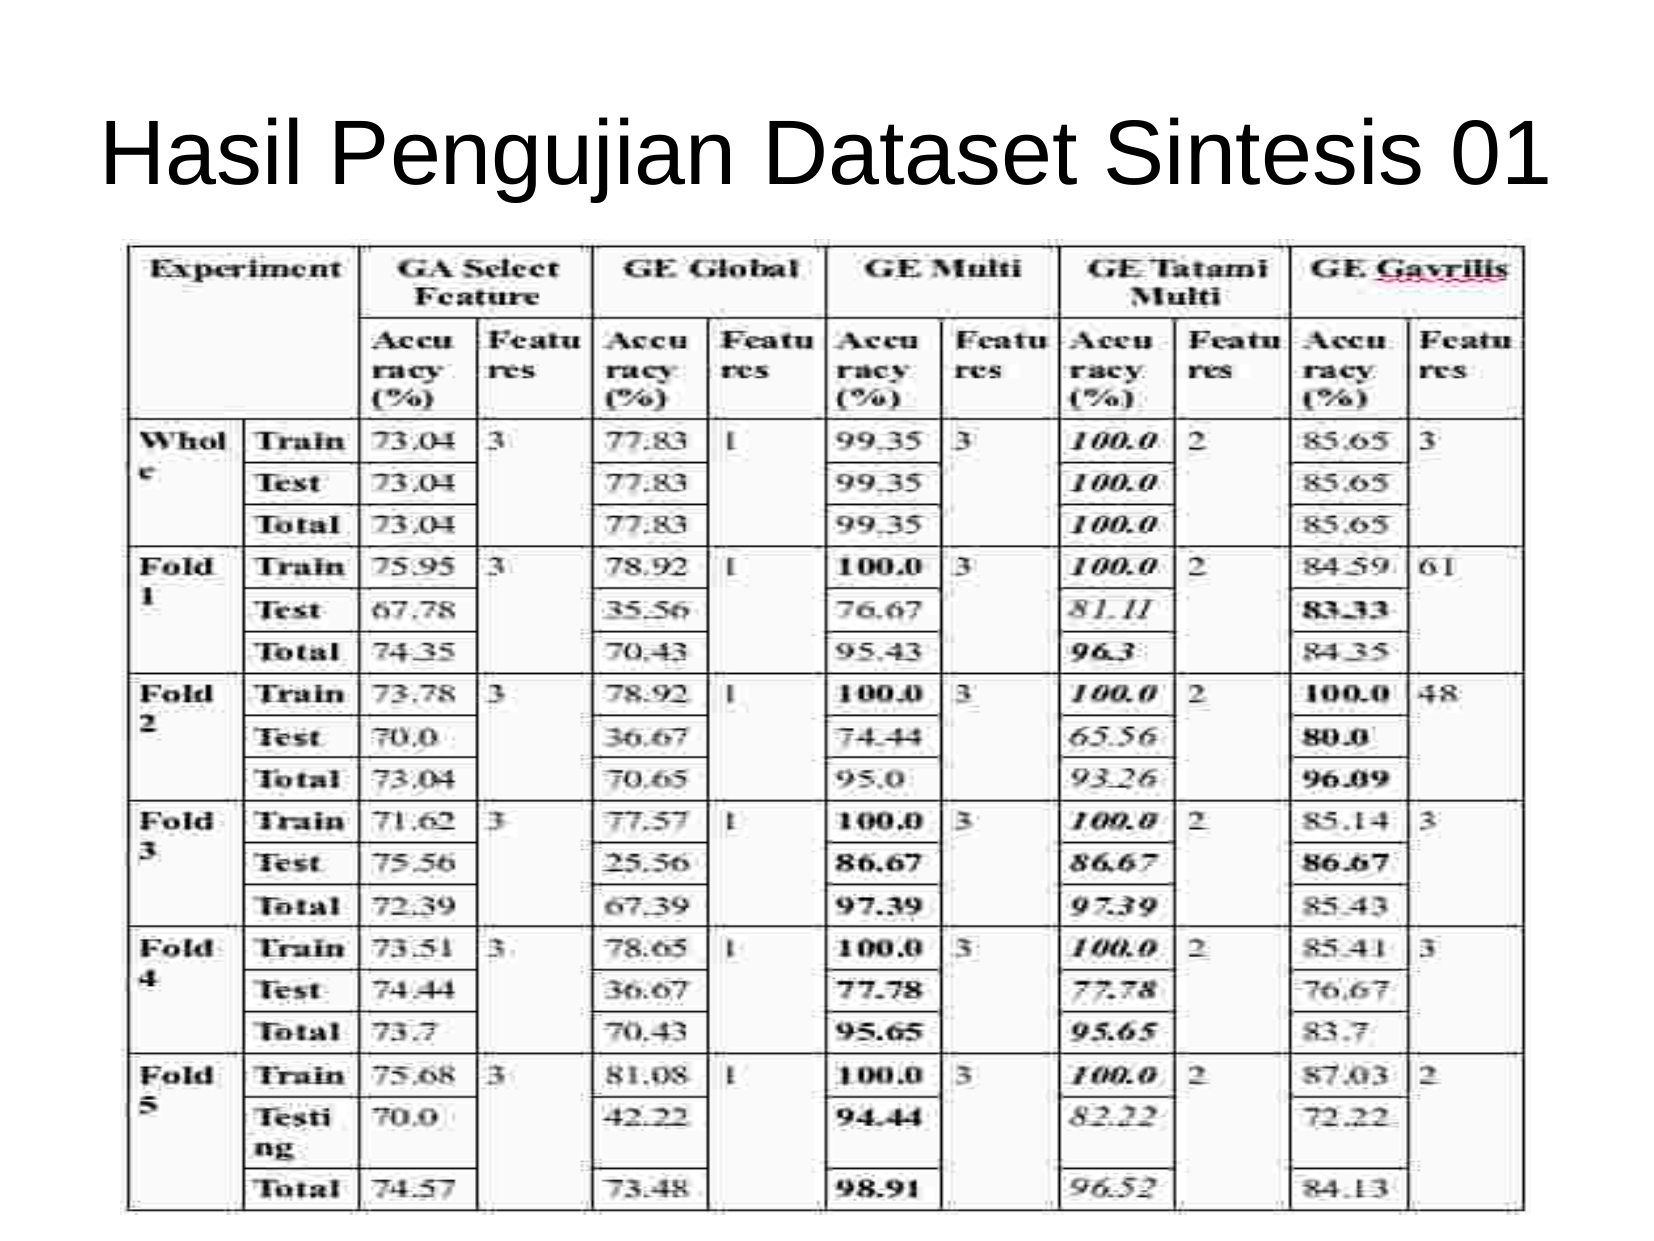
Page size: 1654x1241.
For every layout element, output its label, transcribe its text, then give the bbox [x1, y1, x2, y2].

title Hasil Pengujian Dataset Sintesis 01 [82, 49, 1571, 257]
picture [120, 239, 1531, 1216]
